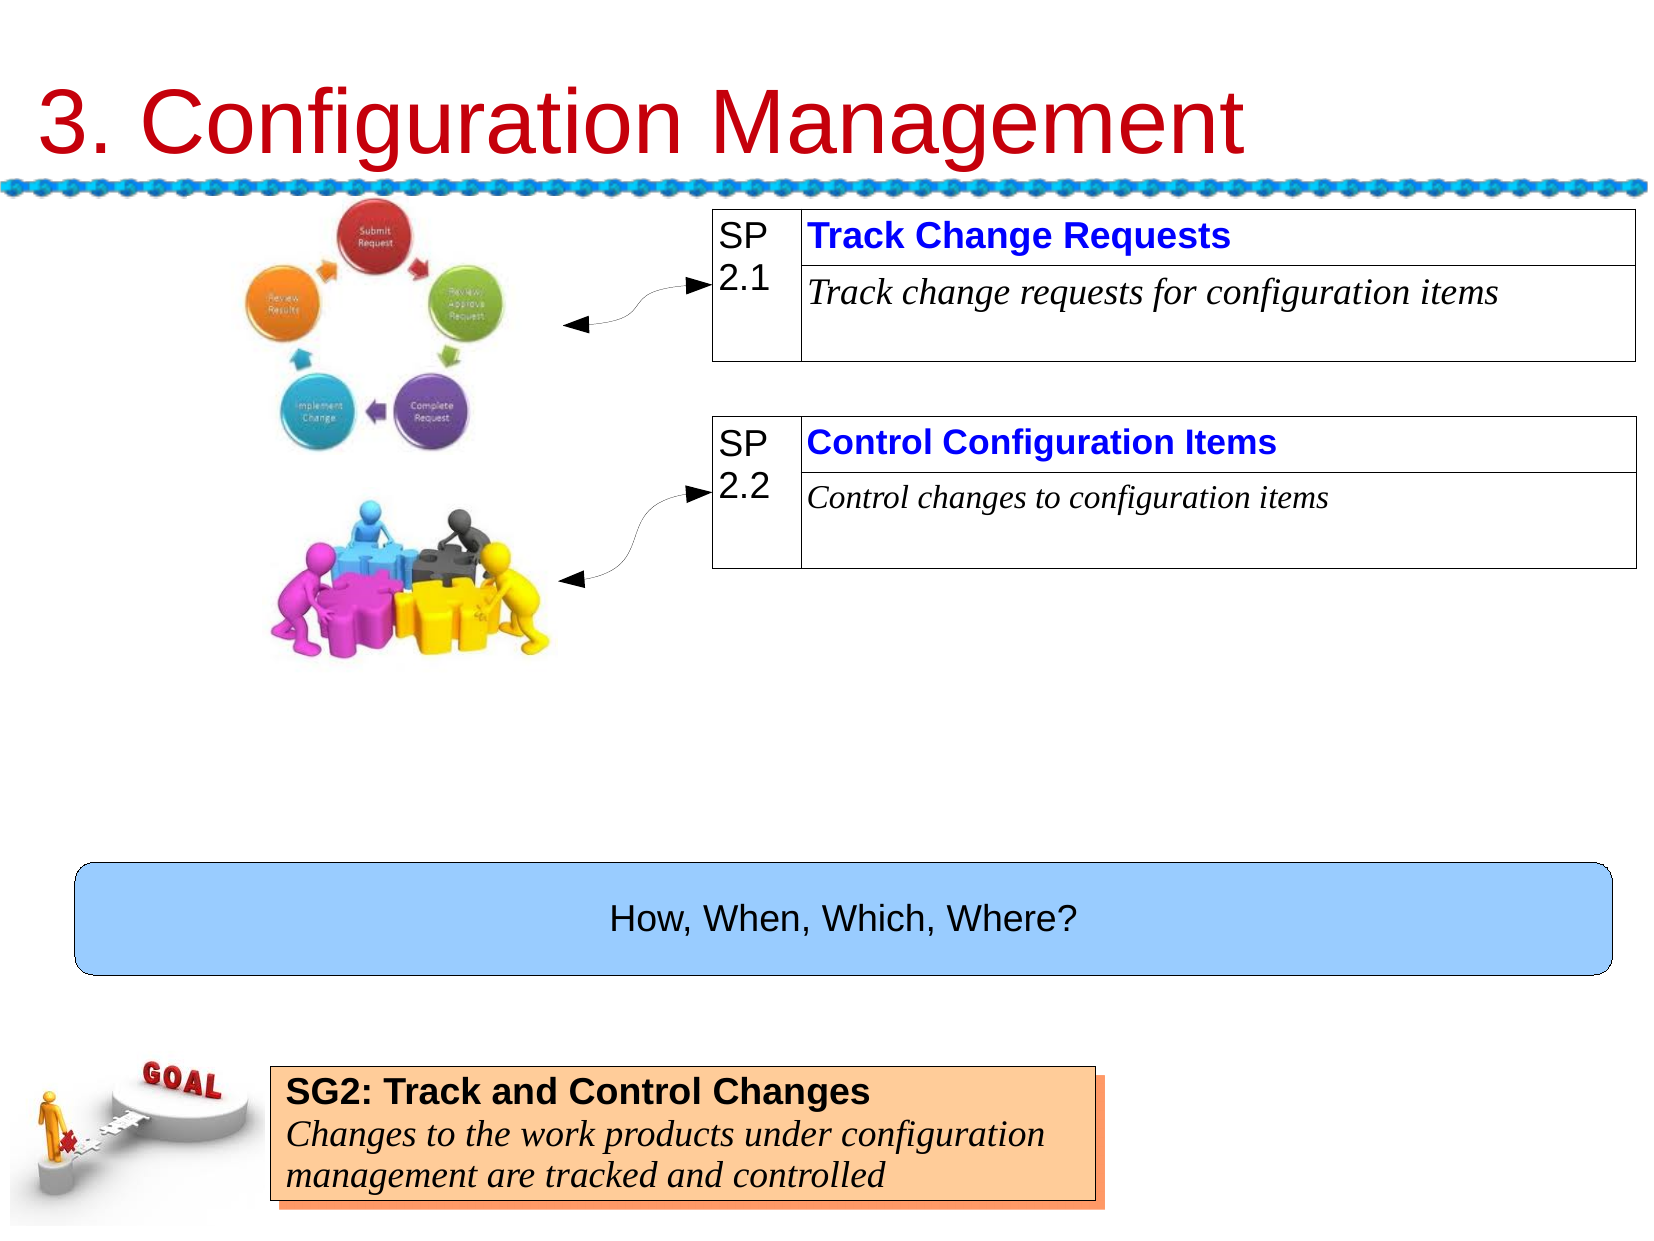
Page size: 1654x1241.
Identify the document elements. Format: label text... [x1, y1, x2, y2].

picture [187, 196, 563, 455]
picture [10, 1035, 265, 1226]
text_box SG2: Track and Control Changes Changes to the work products under configuration management are tracked and controlled [270, 1066, 1096, 1201]
text_box How, When, Which, Where? [74, 862, 1613, 976]
table_header SP 2.2 [713, 417, 801, 568]
picture [262, 487, 558, 676]
picture [0, 178, 37, 199]
table_cell Track change requests for configuration items [802, 266, 1635, 361]
table_header Control Configuration Items [802, 417, 1636, 472]
table_cell Control changes to configuration items [802, 473, 1636, 568]
table_header Track Change Requests [802, 210, 1635, 265]
title 3. Configuration Management [37, 37, 1651, 208]
table_header SP 2.1 [713, 210, 801, 361]
